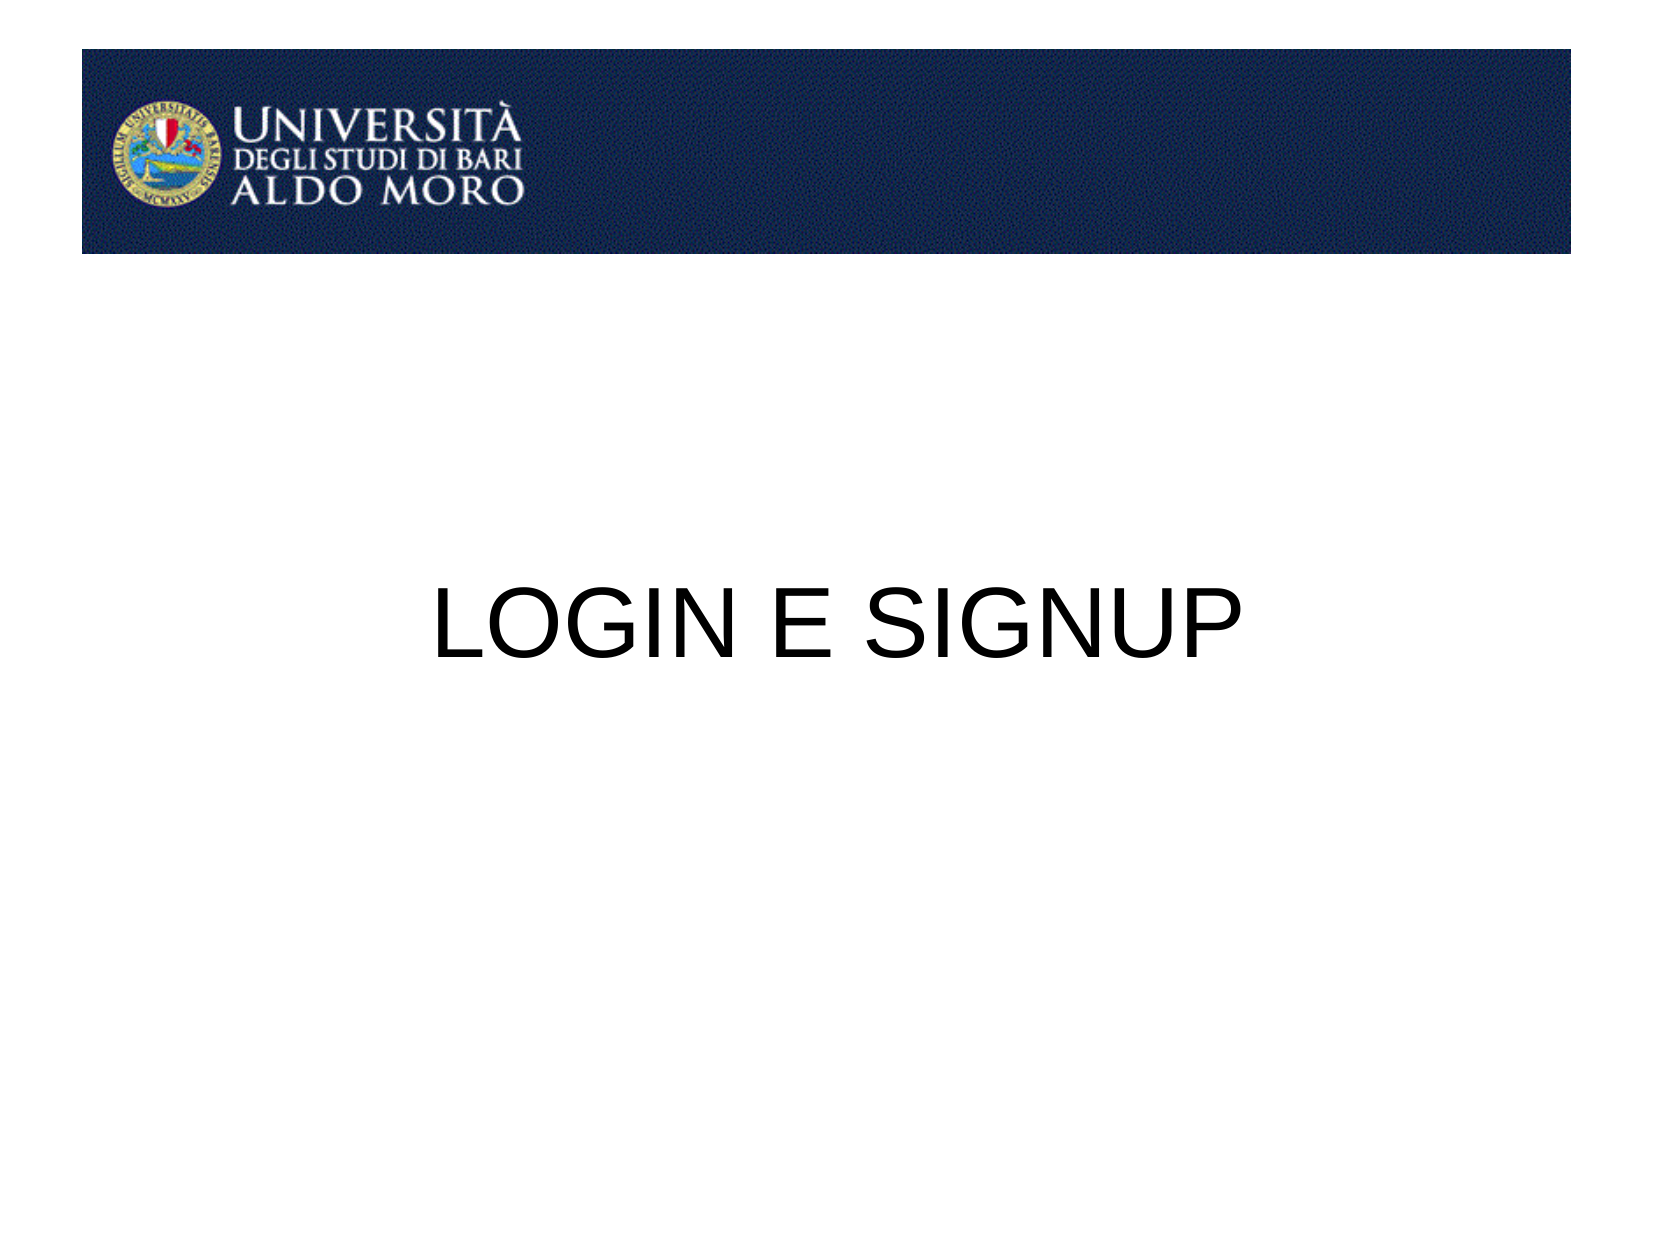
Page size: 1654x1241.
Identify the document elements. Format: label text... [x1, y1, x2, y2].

picture [82, 49, 1571, 254]
list LOGIN E SIGNUP [59, 566, 1548, 1241]
